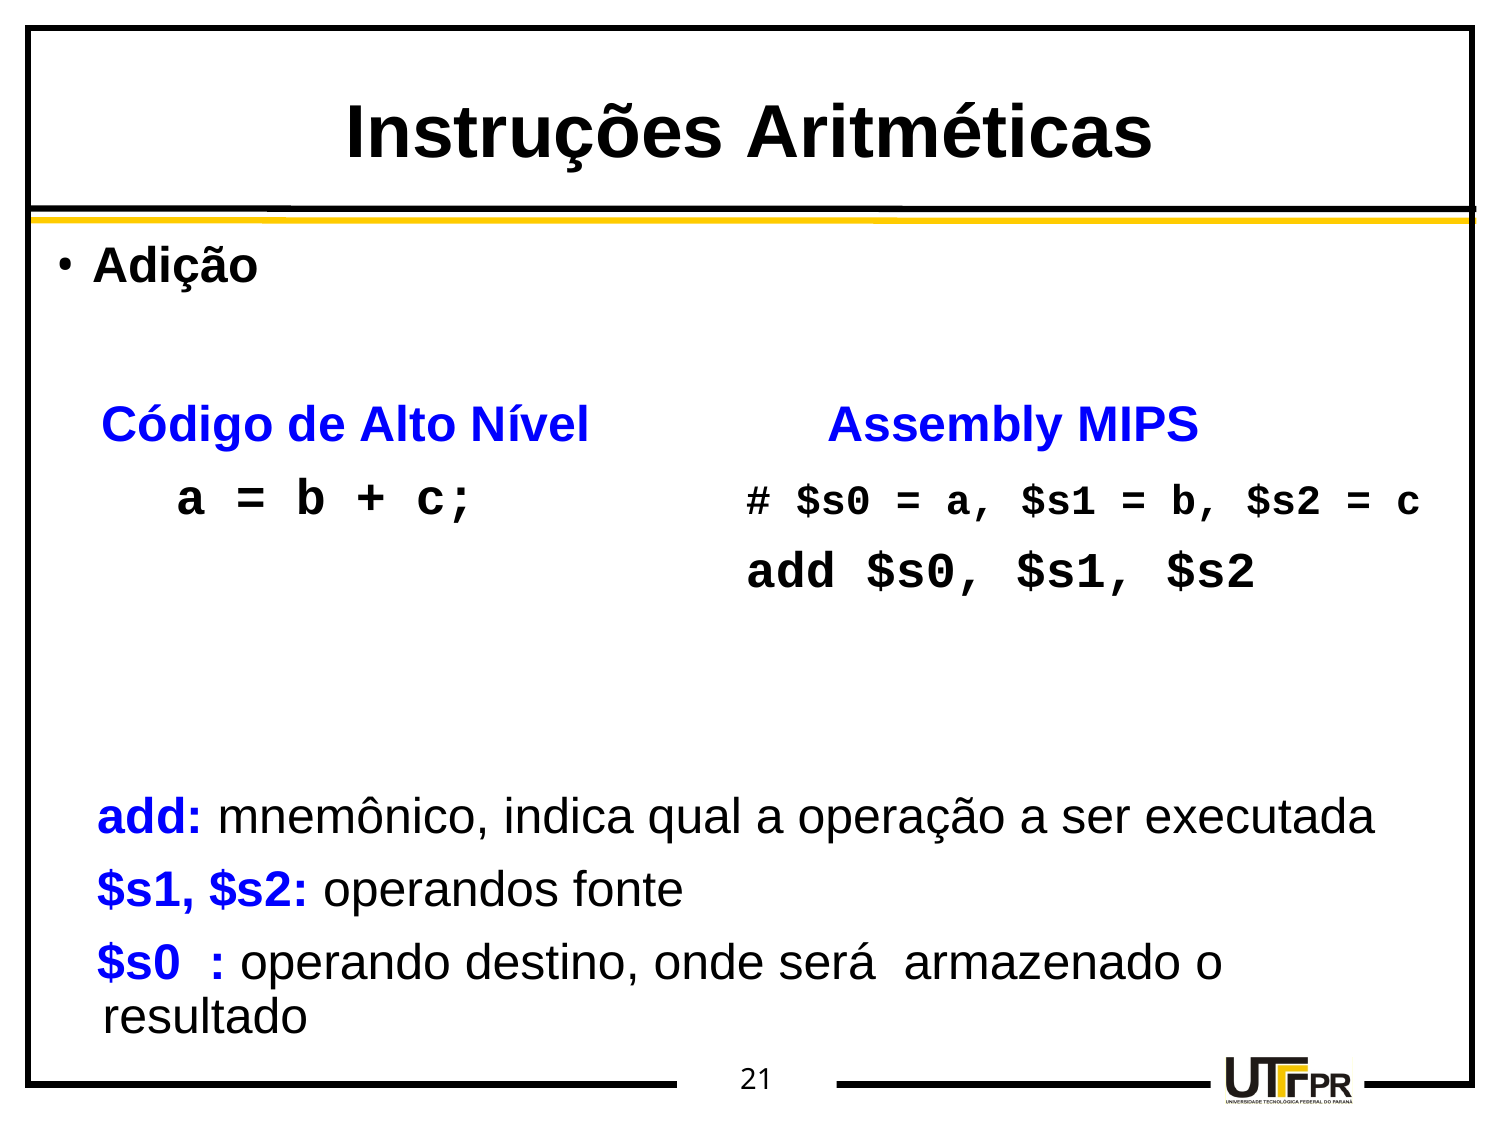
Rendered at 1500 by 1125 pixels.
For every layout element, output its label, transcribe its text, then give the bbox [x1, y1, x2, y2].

list Adição Código de Alto Nível Assembly MIPS a = b + c; # $s0 = a, $s1 = b, $s2 = c add $s0, $s1, $s2 add: mnemônico, indica qual a operação a ser executada $s1, $s2: operandos fonte $s0 : operando destino, onde será armazenado o resultado [41, 231, 1447, 1125]
title Instruções Aritméticas [0, 78, 1500, 185]
